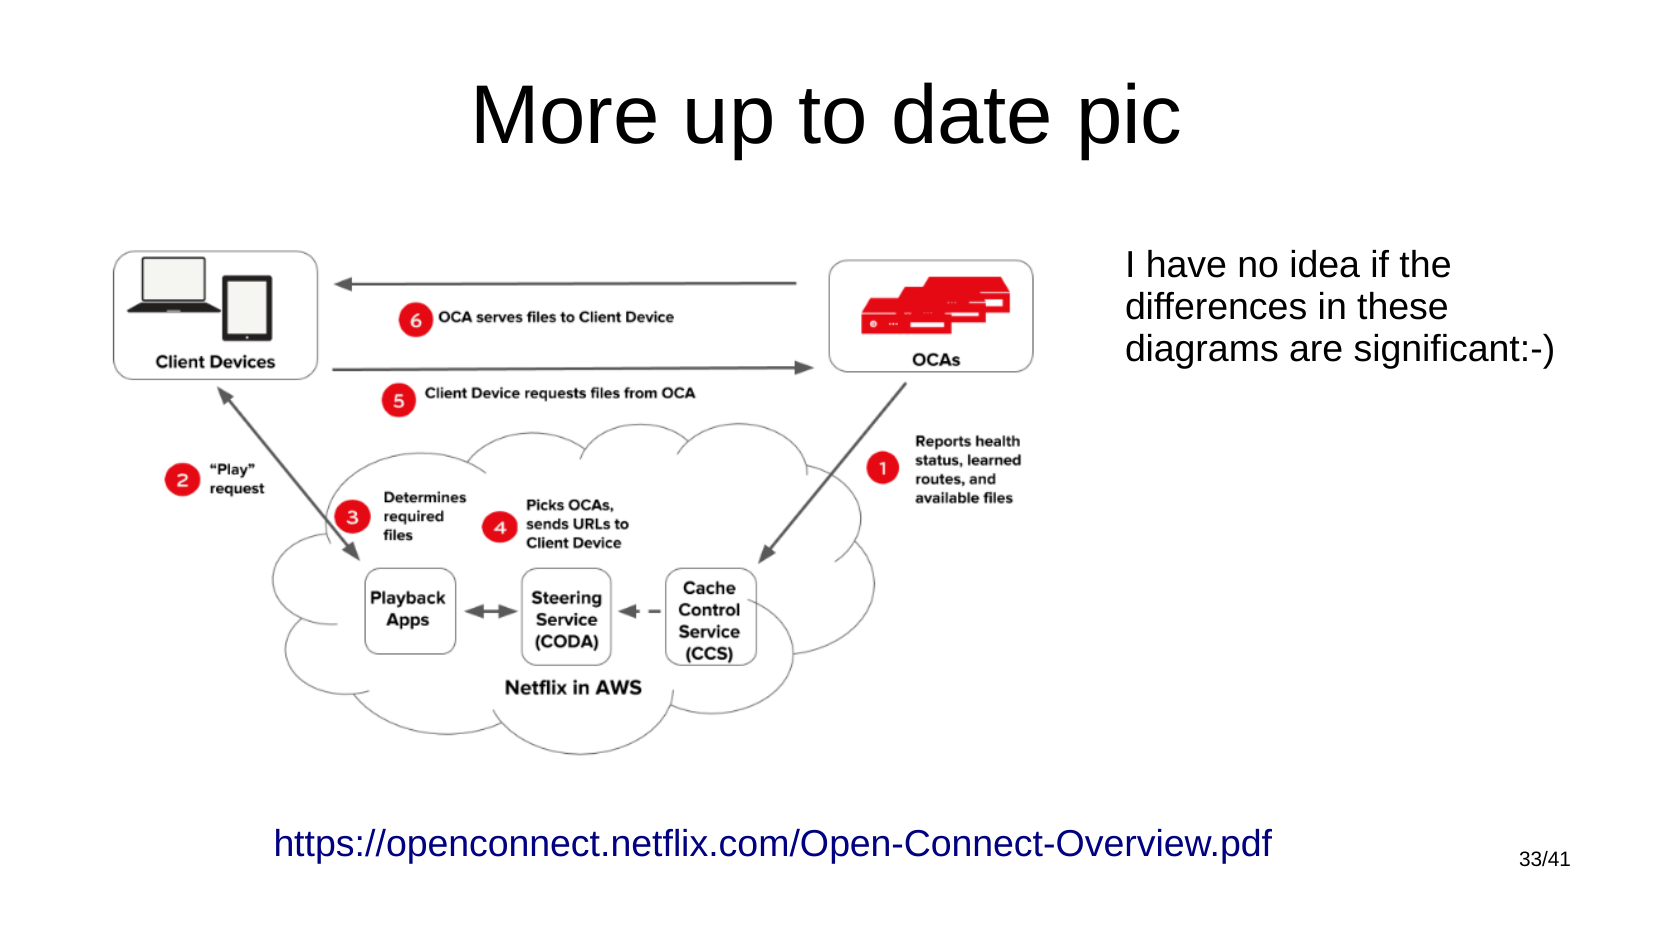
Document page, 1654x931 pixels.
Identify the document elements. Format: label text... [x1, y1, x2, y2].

picture [59, 200, 1074, 792]
title More up to date pic [82, 37, 1571, 193]
text_box I have no idea if the differences in these diagrams are significant:-) [1110, 236, 1619, 567]
text_box https://openconnect.netflix.com/Open-Connect-Overview.pdf [258, 814, 1288, 872]
